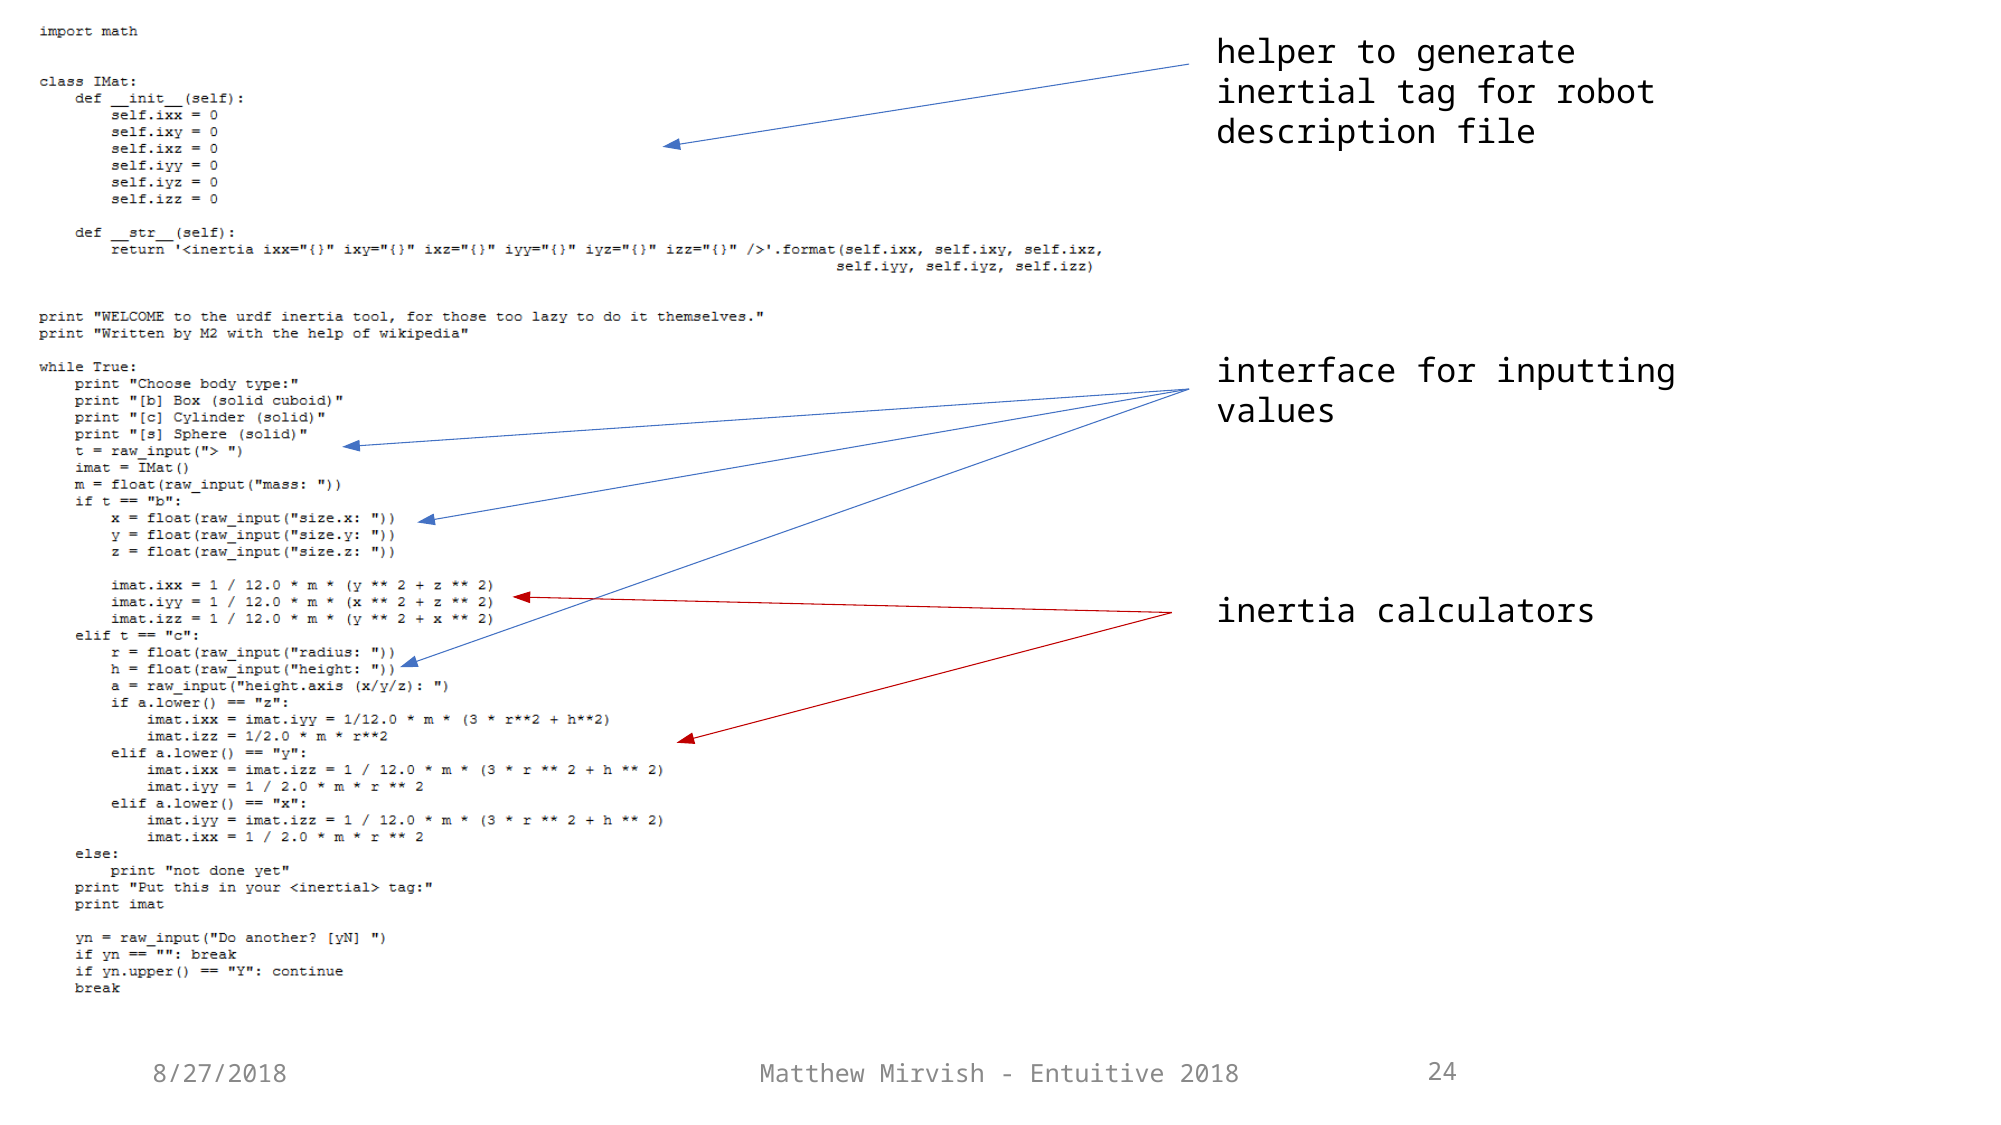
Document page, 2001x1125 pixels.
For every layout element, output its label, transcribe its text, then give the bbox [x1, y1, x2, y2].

text_box 24 [1412, 1042, 1863, 1103]
text_box Matthew Mirvish - Entuitive 2018 [662, 1042, 1338, 1103]
text_box helper to generate inertial tag for robot description file interface for inputting values inertia calculators [1201, 22, 1743, 644]
picture [601, 408, 1138, 611]
text_box 8/27/2018 [137, 1042, 588, 1103]
picture [37, 22, 1138, 1008]
